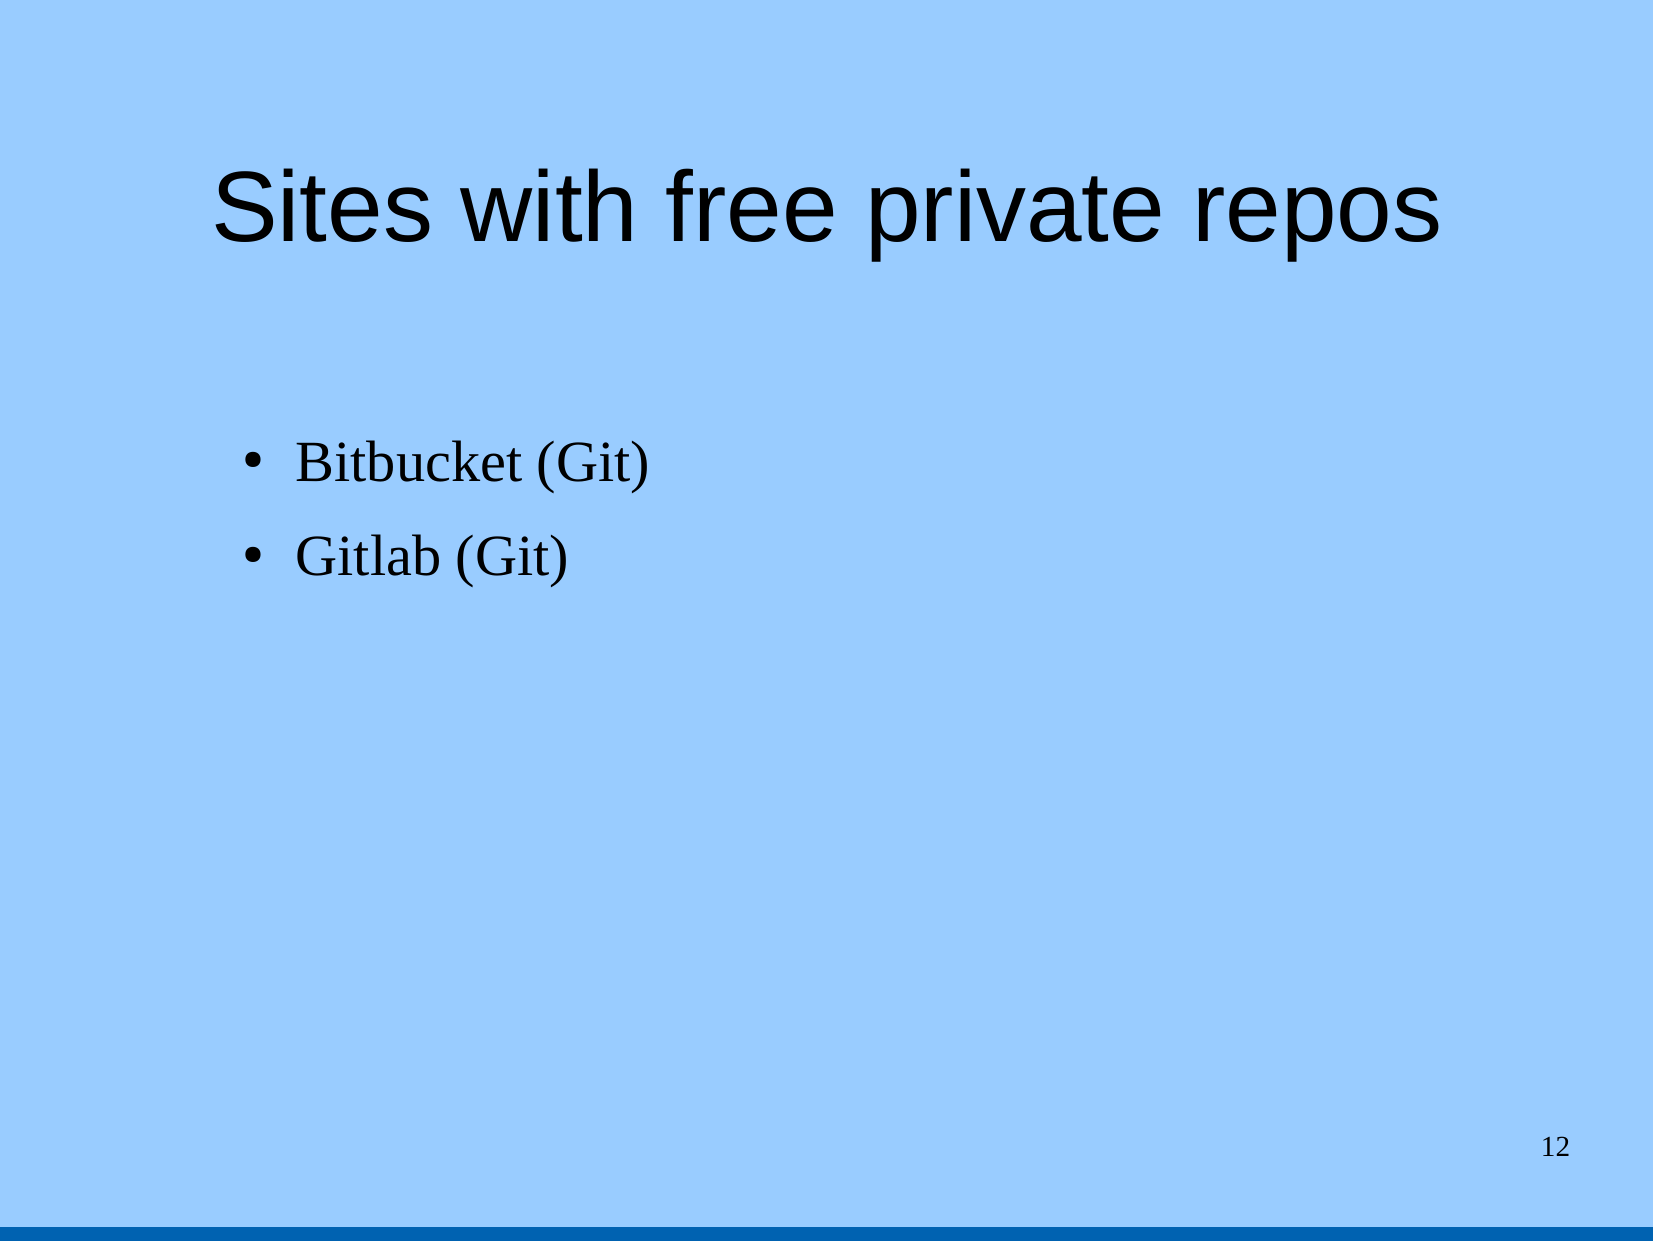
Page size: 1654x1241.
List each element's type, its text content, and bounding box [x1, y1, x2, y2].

list Bitbucket (Git) Gitlab (Git) [225, 429, 1538, 989]
title Sites with free private repos [121, 102, 1533, 311]
